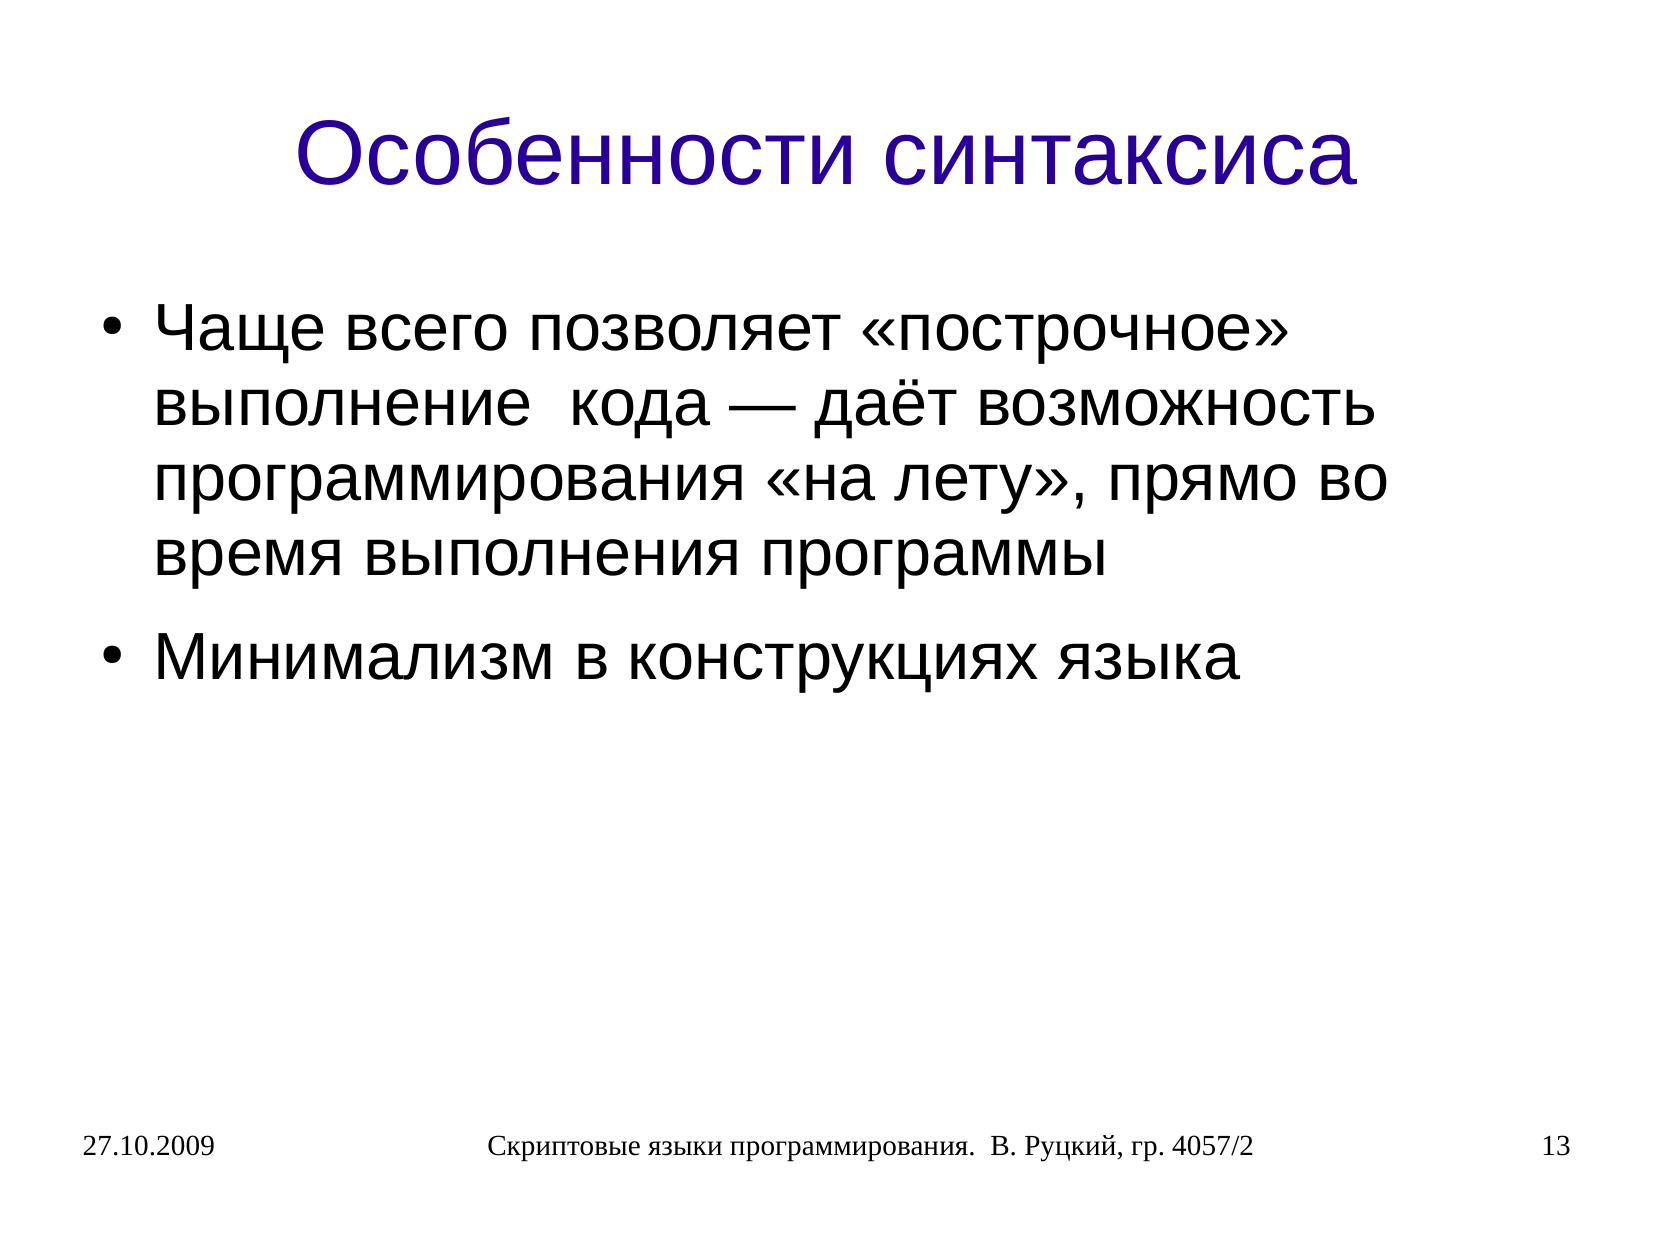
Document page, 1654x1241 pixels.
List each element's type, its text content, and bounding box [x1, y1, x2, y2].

title Особенности синтаксиса [82, 56, 1571, 250]
list Чаще всего позволяет «построчное» выполнение кода — даёт возможность программирования «на лету», прямо во время выполнения программы Минимализм в конструкциях языка [82, 290, 1571, 1109]
